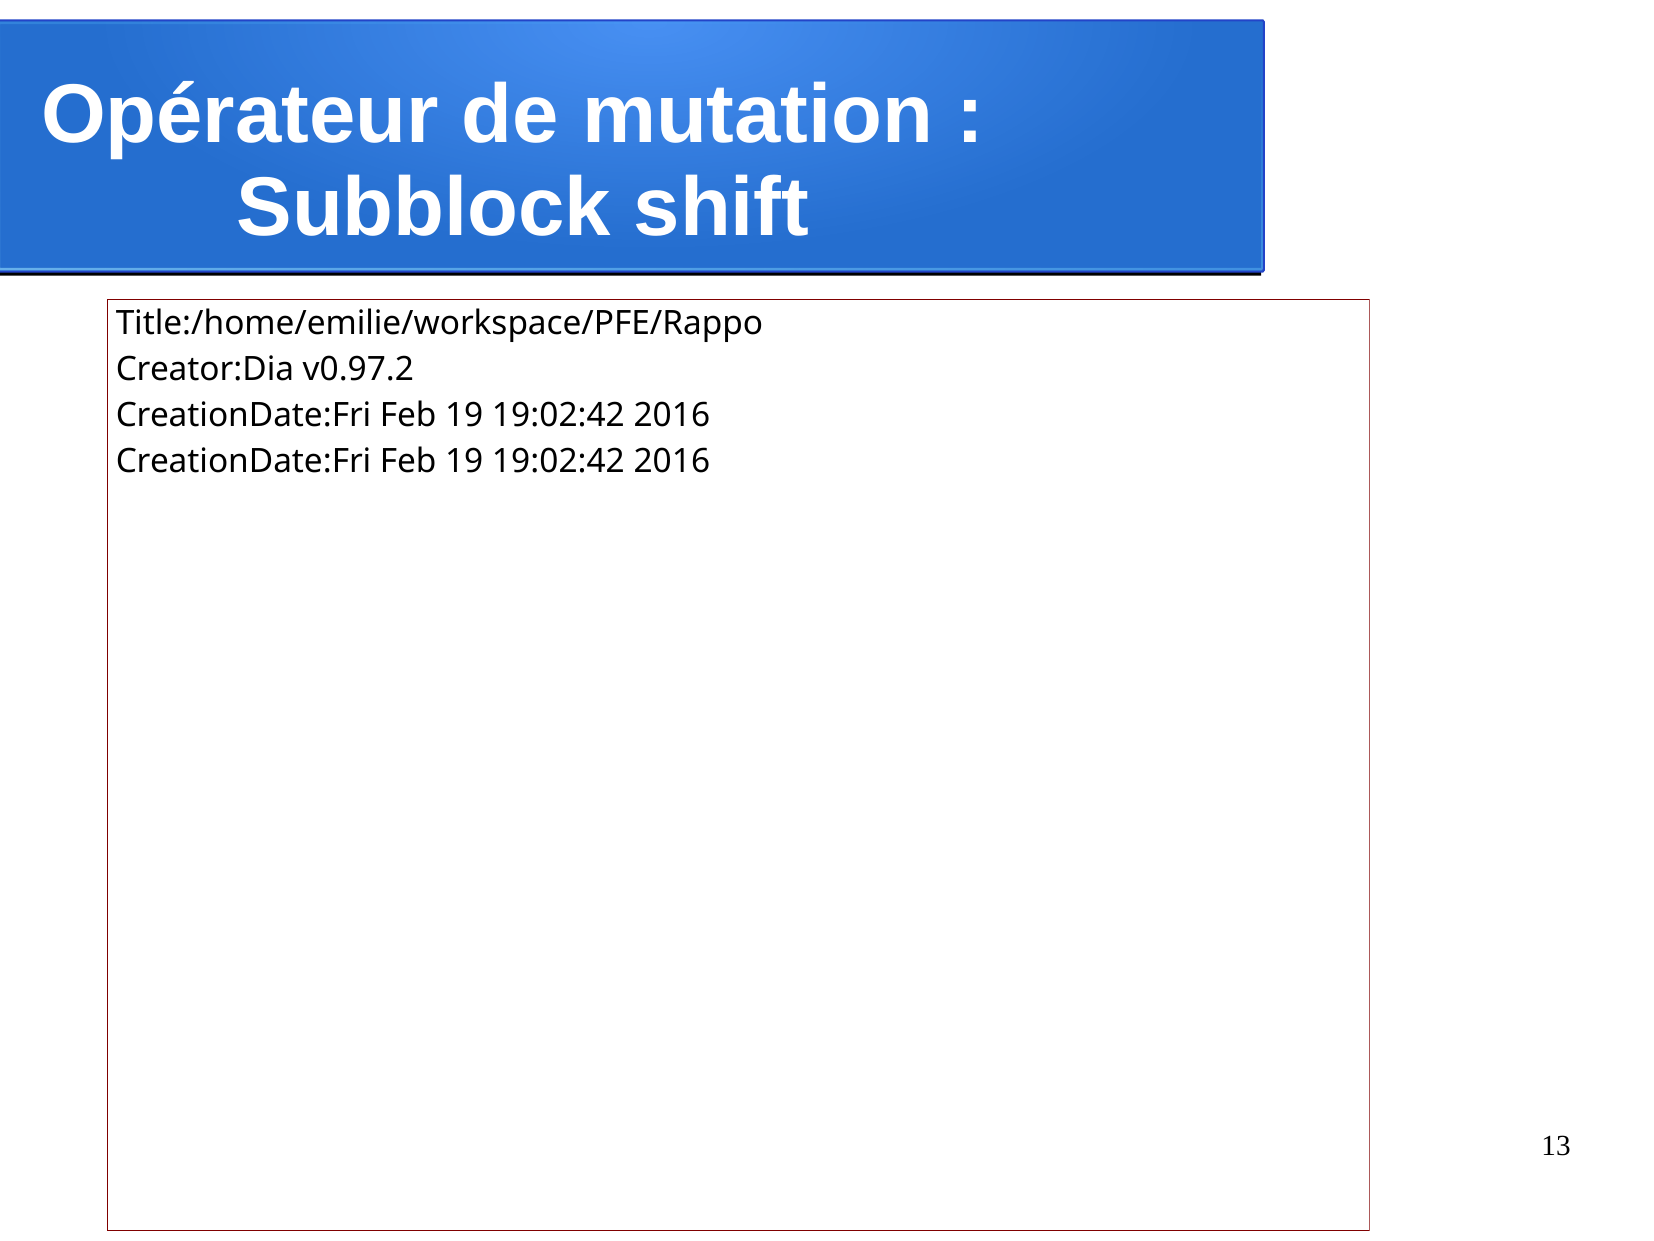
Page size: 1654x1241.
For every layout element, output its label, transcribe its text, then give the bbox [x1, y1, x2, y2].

picture [105, 296, 1370, 1231]
text_box Opérateur de mutation : Subblock shift [26, 60, 1021, 355]
